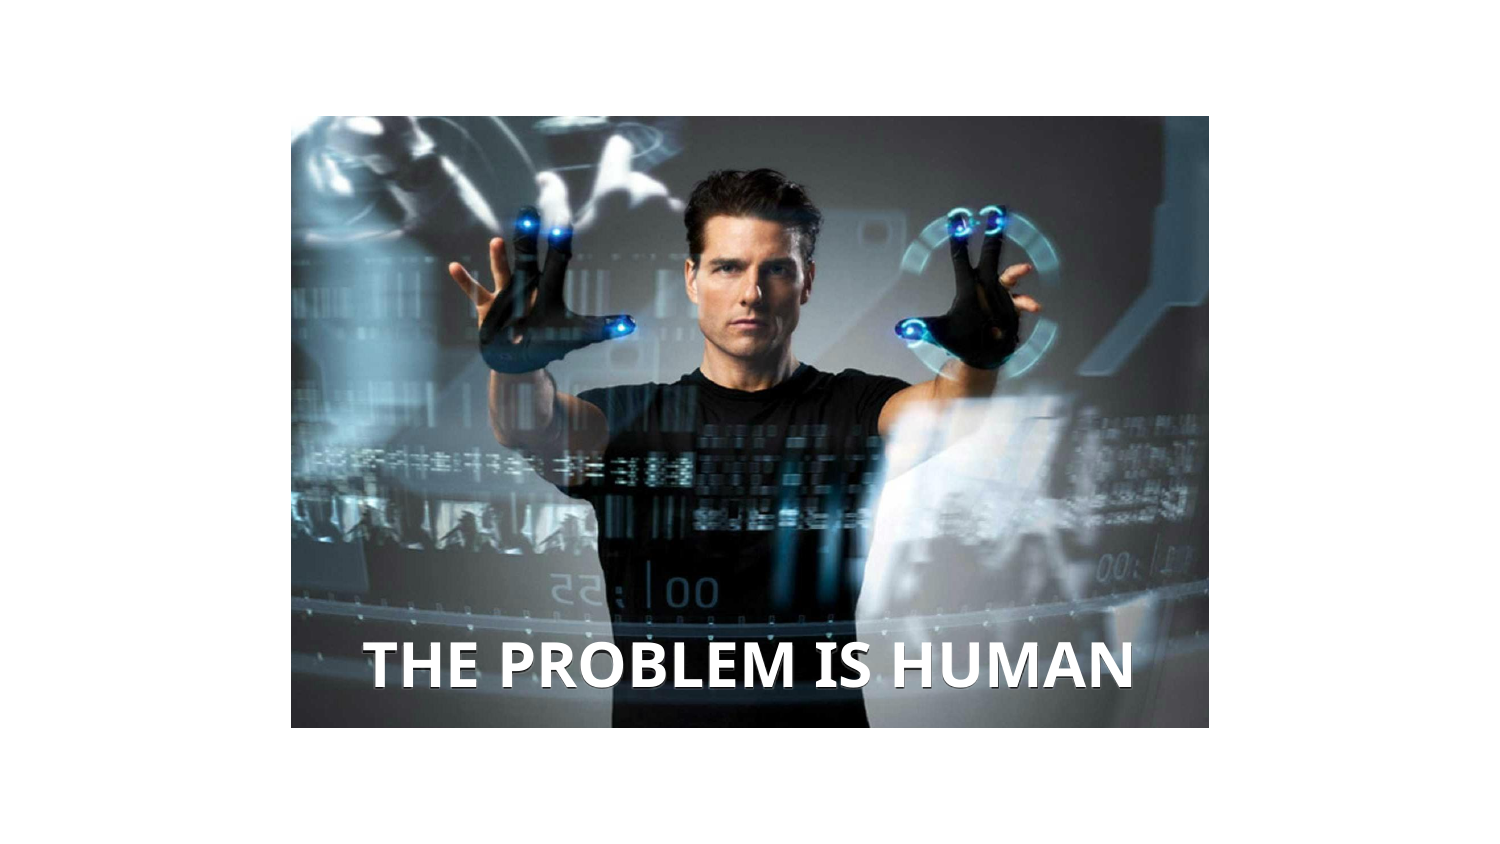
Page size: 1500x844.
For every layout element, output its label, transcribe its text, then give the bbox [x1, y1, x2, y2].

picture [291, 116, 1209, 609]
text_box THE PROBLEM IS HUMAN [291, 609, 1209, 728]
